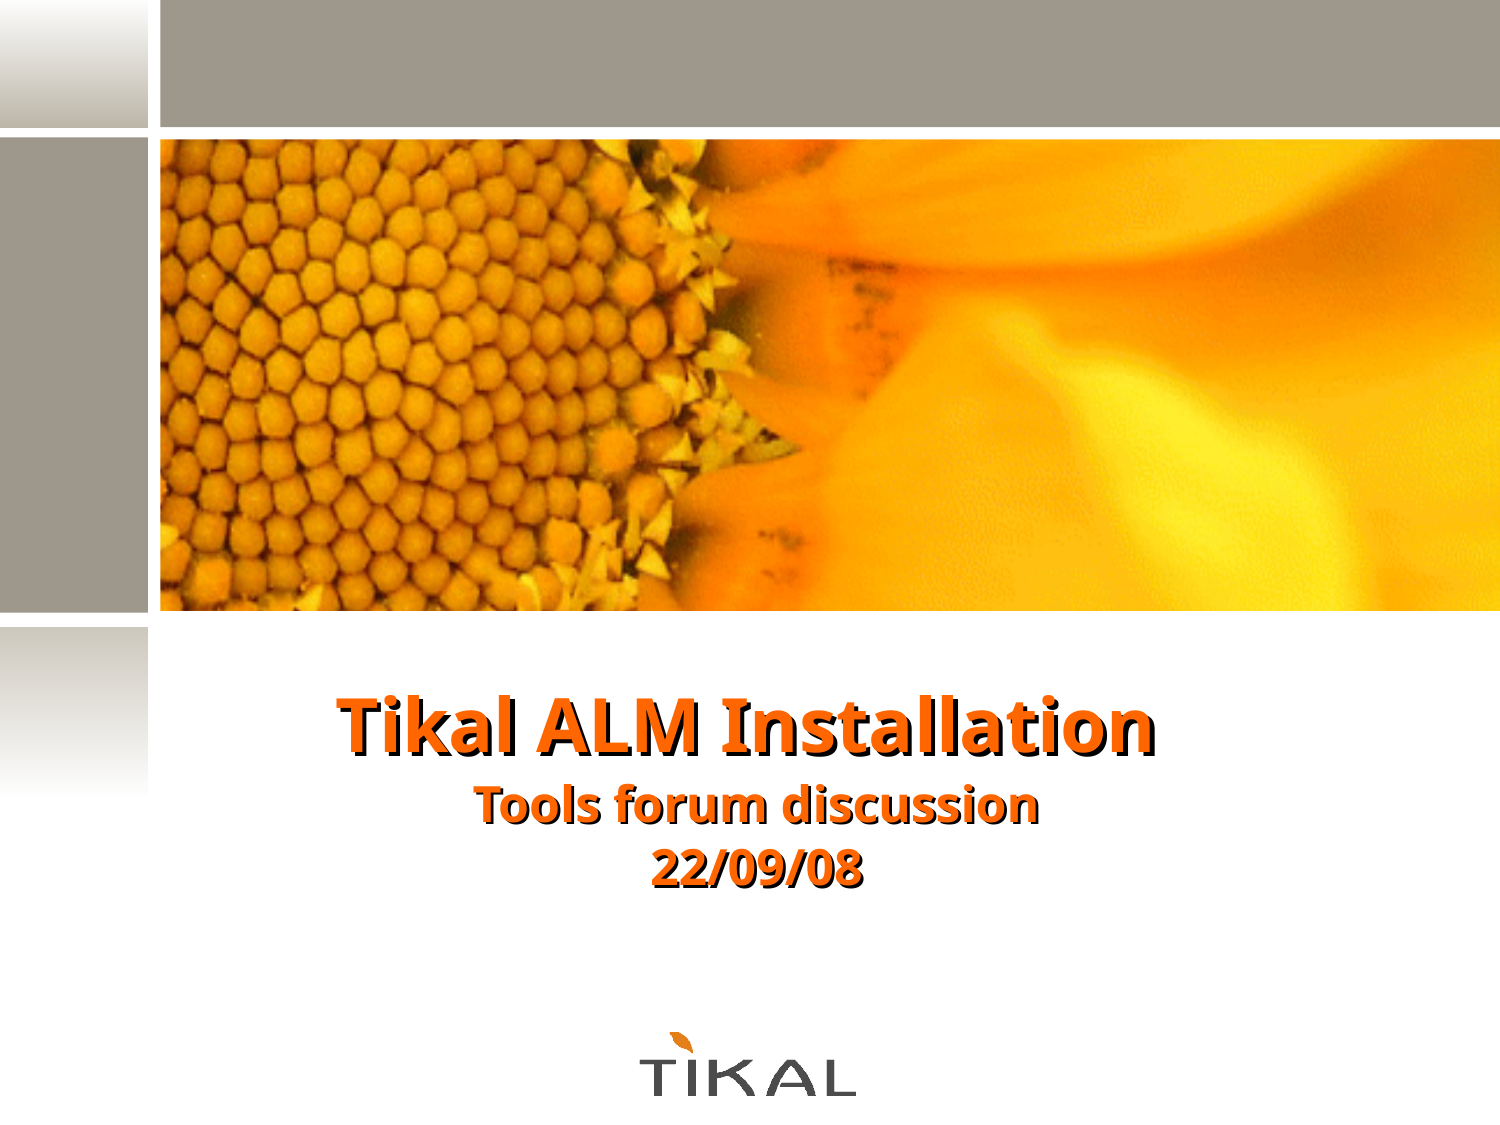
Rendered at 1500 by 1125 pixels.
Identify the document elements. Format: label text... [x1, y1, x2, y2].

title Tikal ALM Installation Tools forum discussion 22/09/08 [87, 636, 1426, 938]
picture [160, 139, 1500, 611]
picture [622, 1003, 873, 1124]
